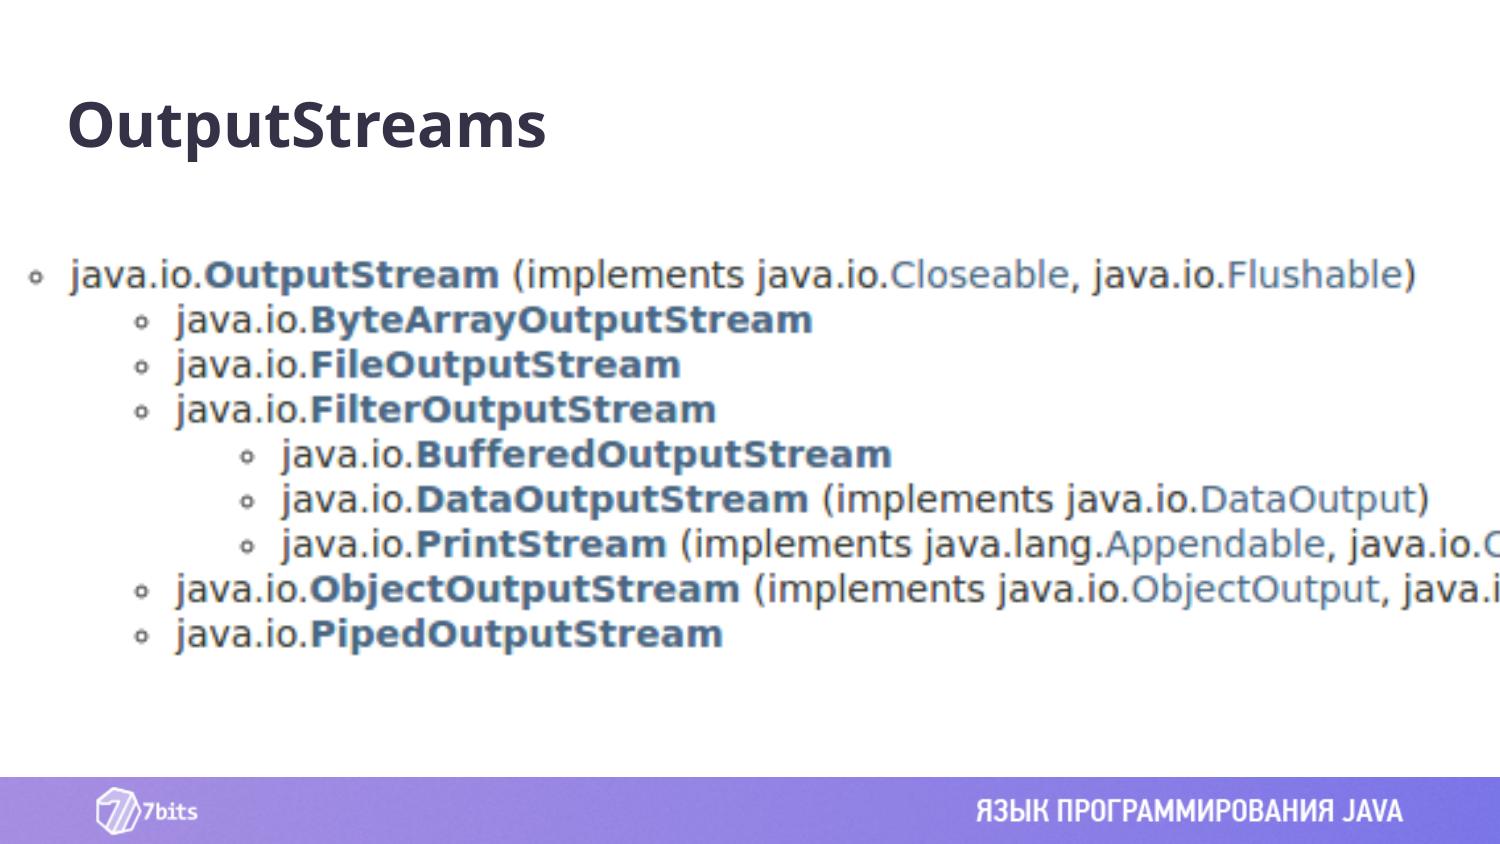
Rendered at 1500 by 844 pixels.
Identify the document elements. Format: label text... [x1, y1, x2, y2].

picture [0, 777, 1500, 844]
picture [13, 257, 1500, 661]
title OutputStreams [51, 69, 1449, 164]
